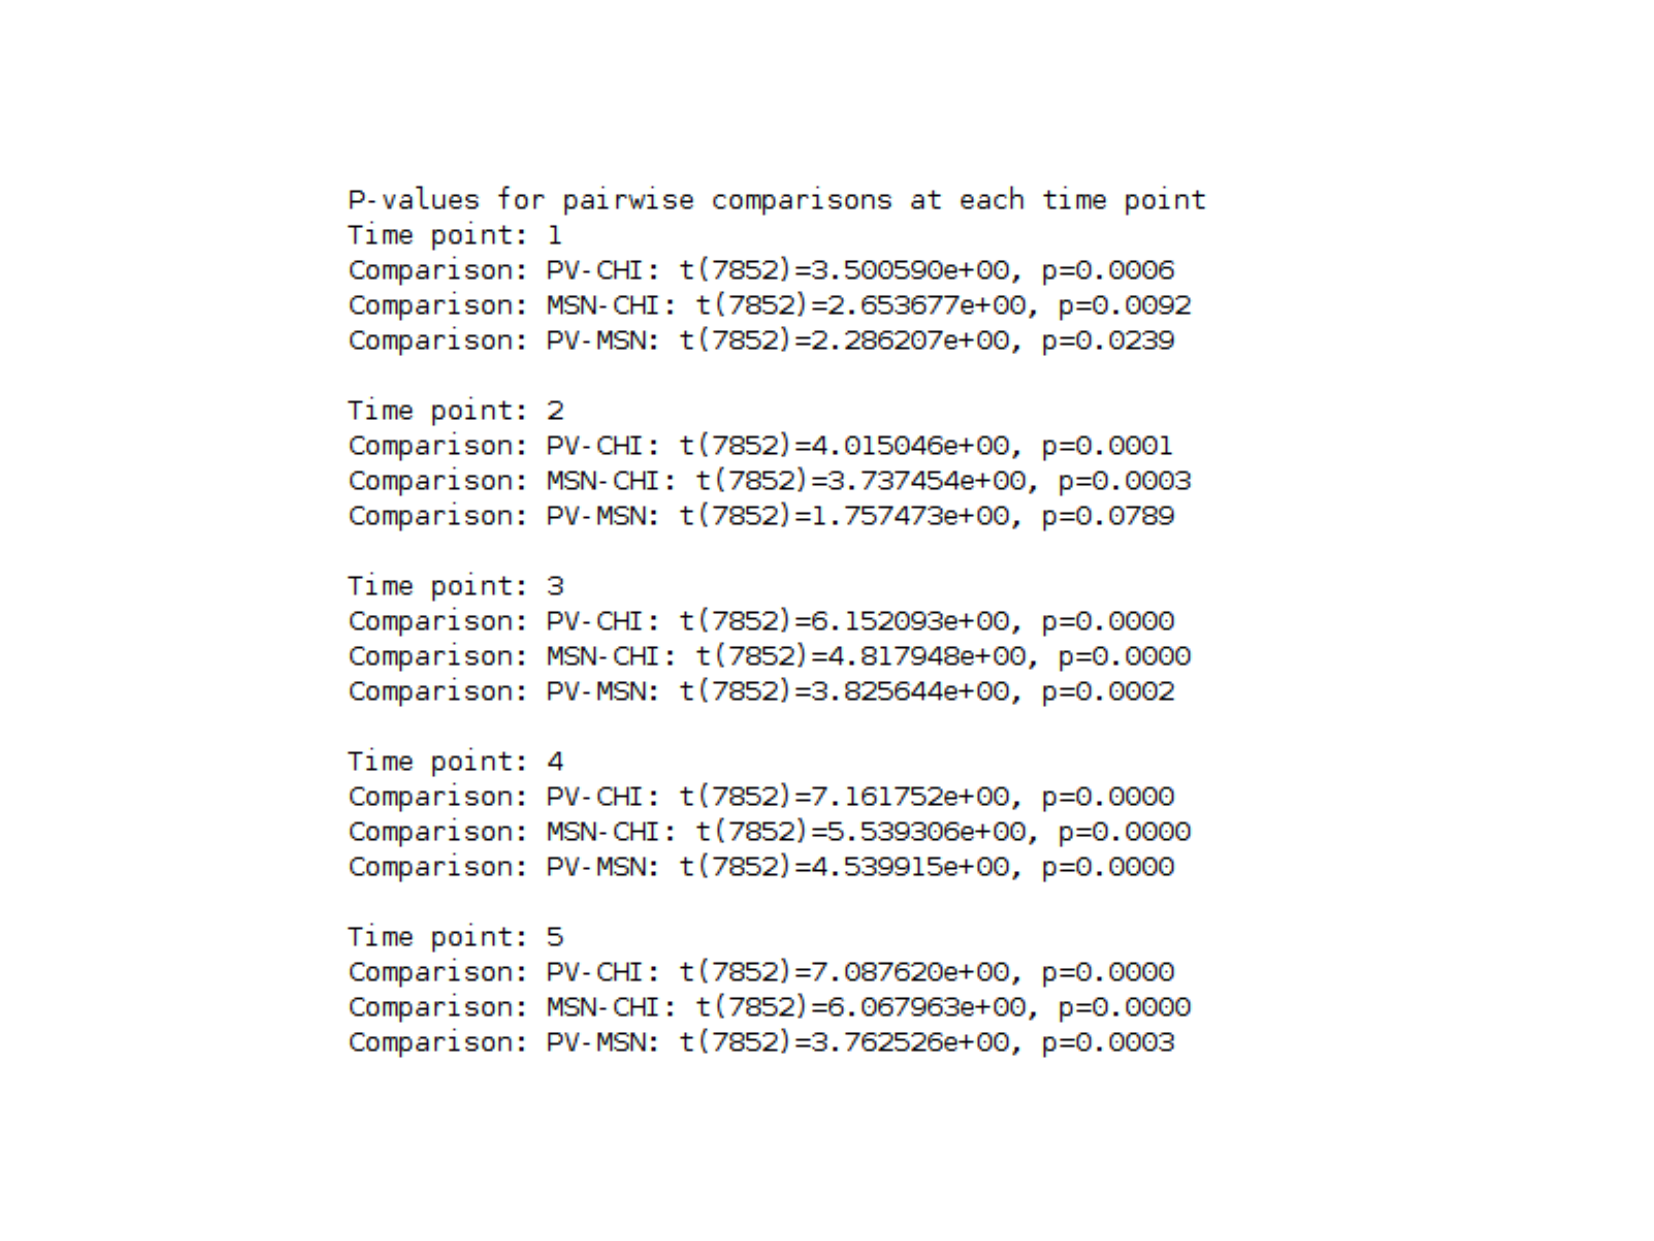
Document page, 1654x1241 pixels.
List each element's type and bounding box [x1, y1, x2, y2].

picture [330, 164, 1232, 1096]
